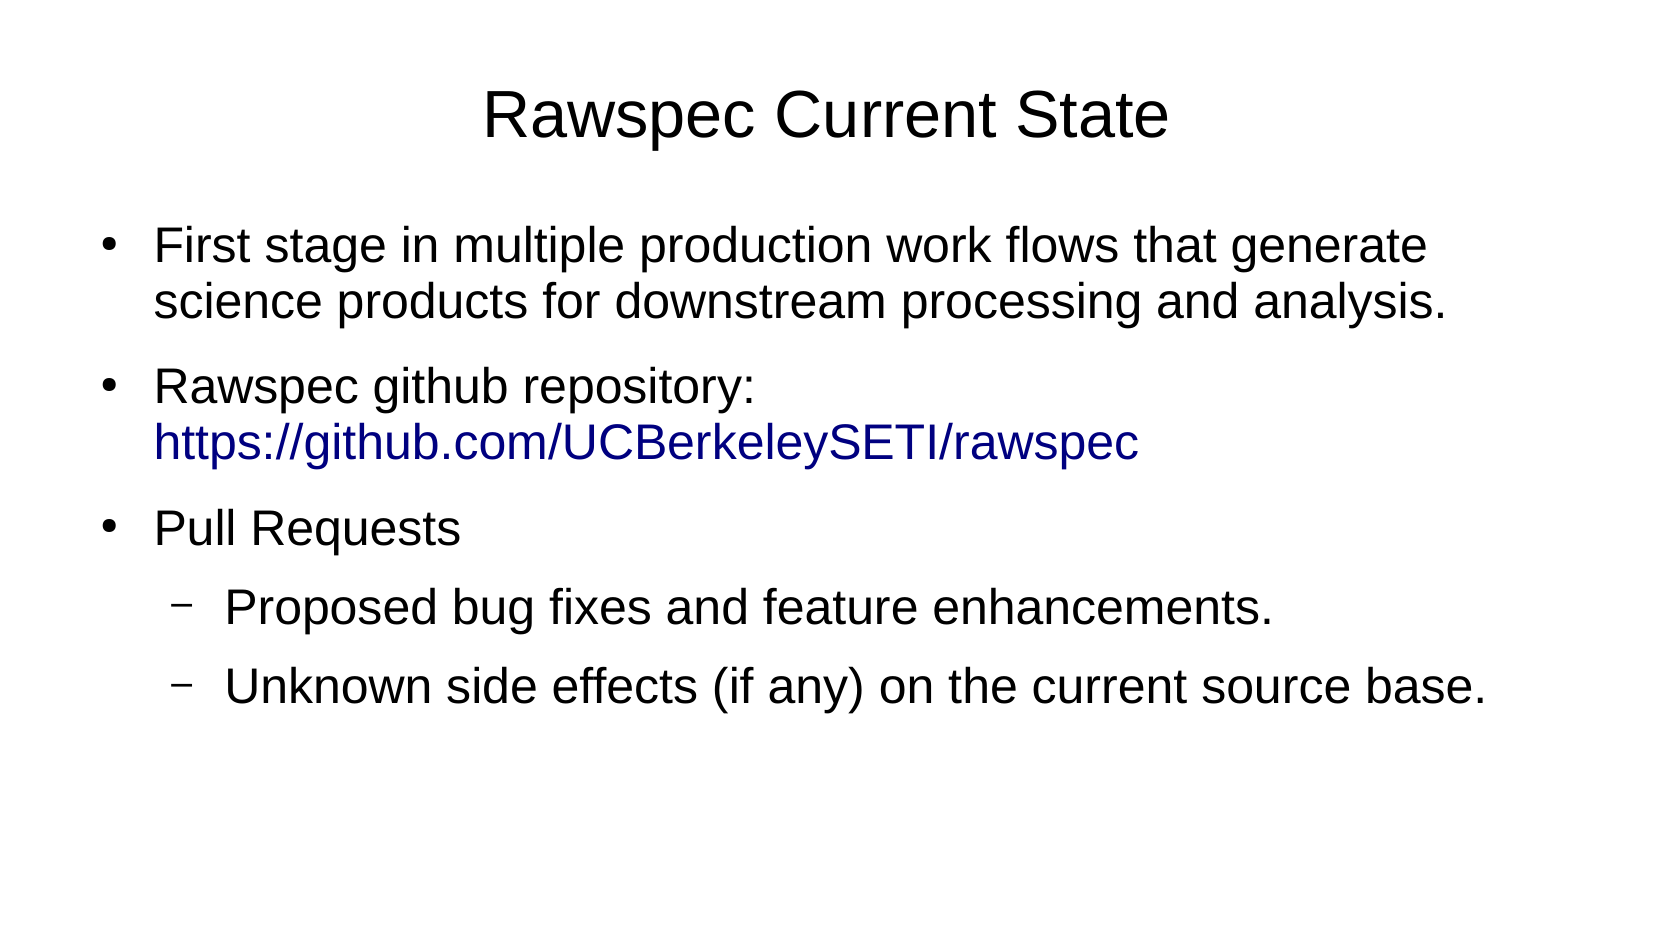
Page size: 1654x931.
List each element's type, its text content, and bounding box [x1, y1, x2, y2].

list First stage in multiple production work flows that generate science products for downstream processing and analysis. Rawspec github repository: https://github.com/UCBerkeleySETI/rawspec Pull Requests Proposed bug fixes and feature enhancements. Unknown side effects (if any) on the current source base. [82, 217, 1571, 758]
title Rawspec Current State [82, 37, 1571, 193]
